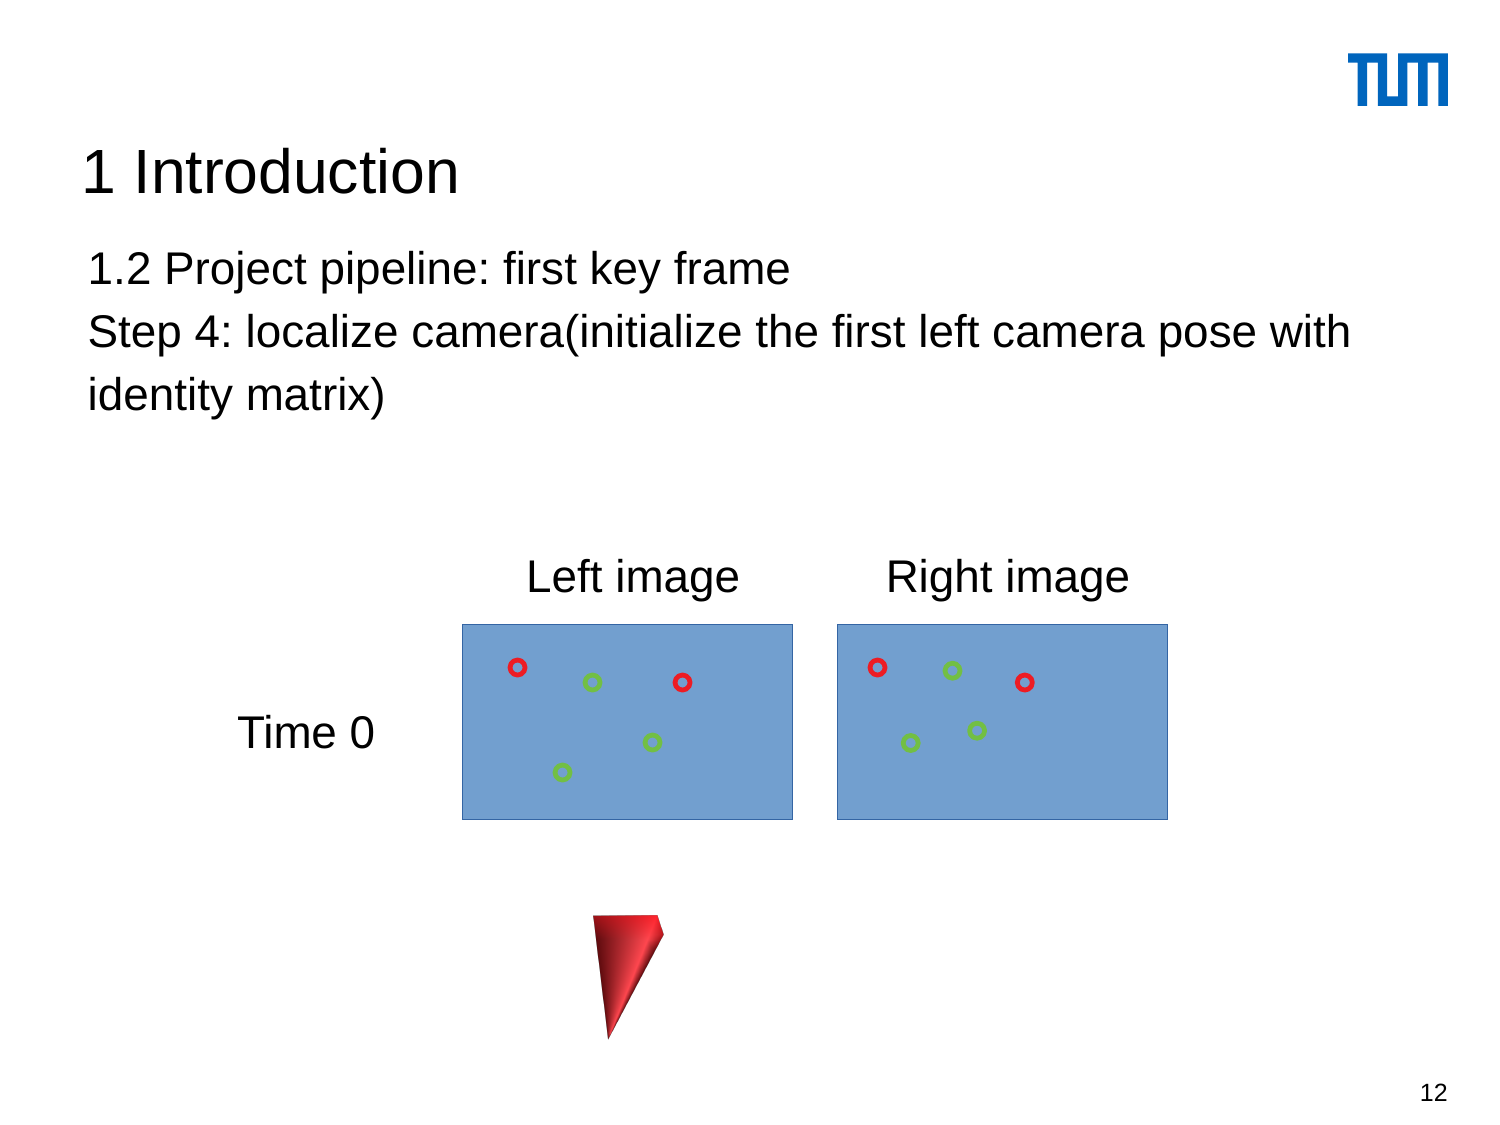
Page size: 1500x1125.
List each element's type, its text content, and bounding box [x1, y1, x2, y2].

text_box [462, 624, 793, 820]
text_box [837, 624, 1168, 820]
text_box Right image [871, 543, 1146, 610]
title 1 Introduction [81, 139, 1110, 207]
slide_number <number> [1111, 1061, 1448, 1122]
text_box Left image [511, 543, 756, 610]
text_box Time 0 [222, 699, 391, 767]
list 1.2 Project pipeline: first key frame Step 4: localize camera(initialize the first left camera pose with identity matrix) [87, 231, 1416, 963]
